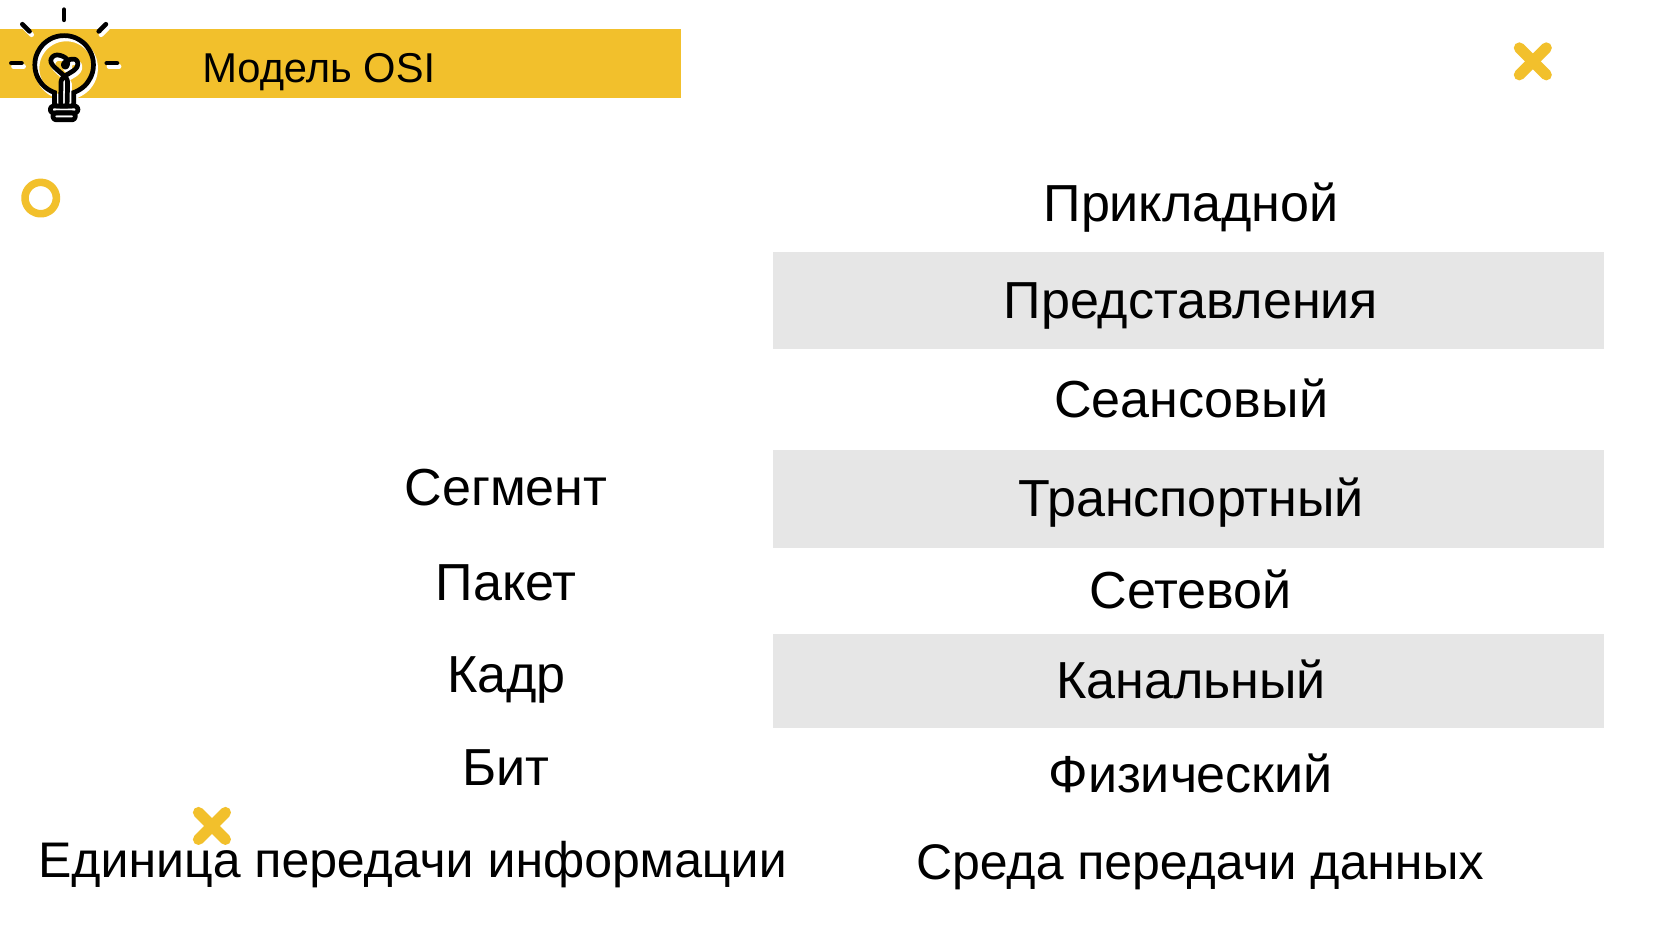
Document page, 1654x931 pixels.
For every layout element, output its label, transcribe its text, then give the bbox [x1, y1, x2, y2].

text_box Кадр [262, 638, 751, 713]
text_box Сегмент [262, 422, 751, 553]
table_cell Сеансовый [773, 350, 1604, 449]
text_box Единица передачи информации [0, 825, 826, 931]
text_box Модель OSI [187, 37, 676, 99]
table_header Прикладной [773, 156, 1604, 251]
text_box Бит [262, 713, 751, 823]
table_cell Сетевой [773, 549, 1604, 633]
table_cell Физический [773, 729, 1604, 820]
text_box Пакет [262, 553, 751, 638]
text_box Среда передачи данных [826, 827, 1576, 898]
table_cell Представления [773, 252, 1604, 349]
table_cell Транспортный [773, 450, 1604, 548]
table_cell Канальный [773, 634, 1604, 728]
